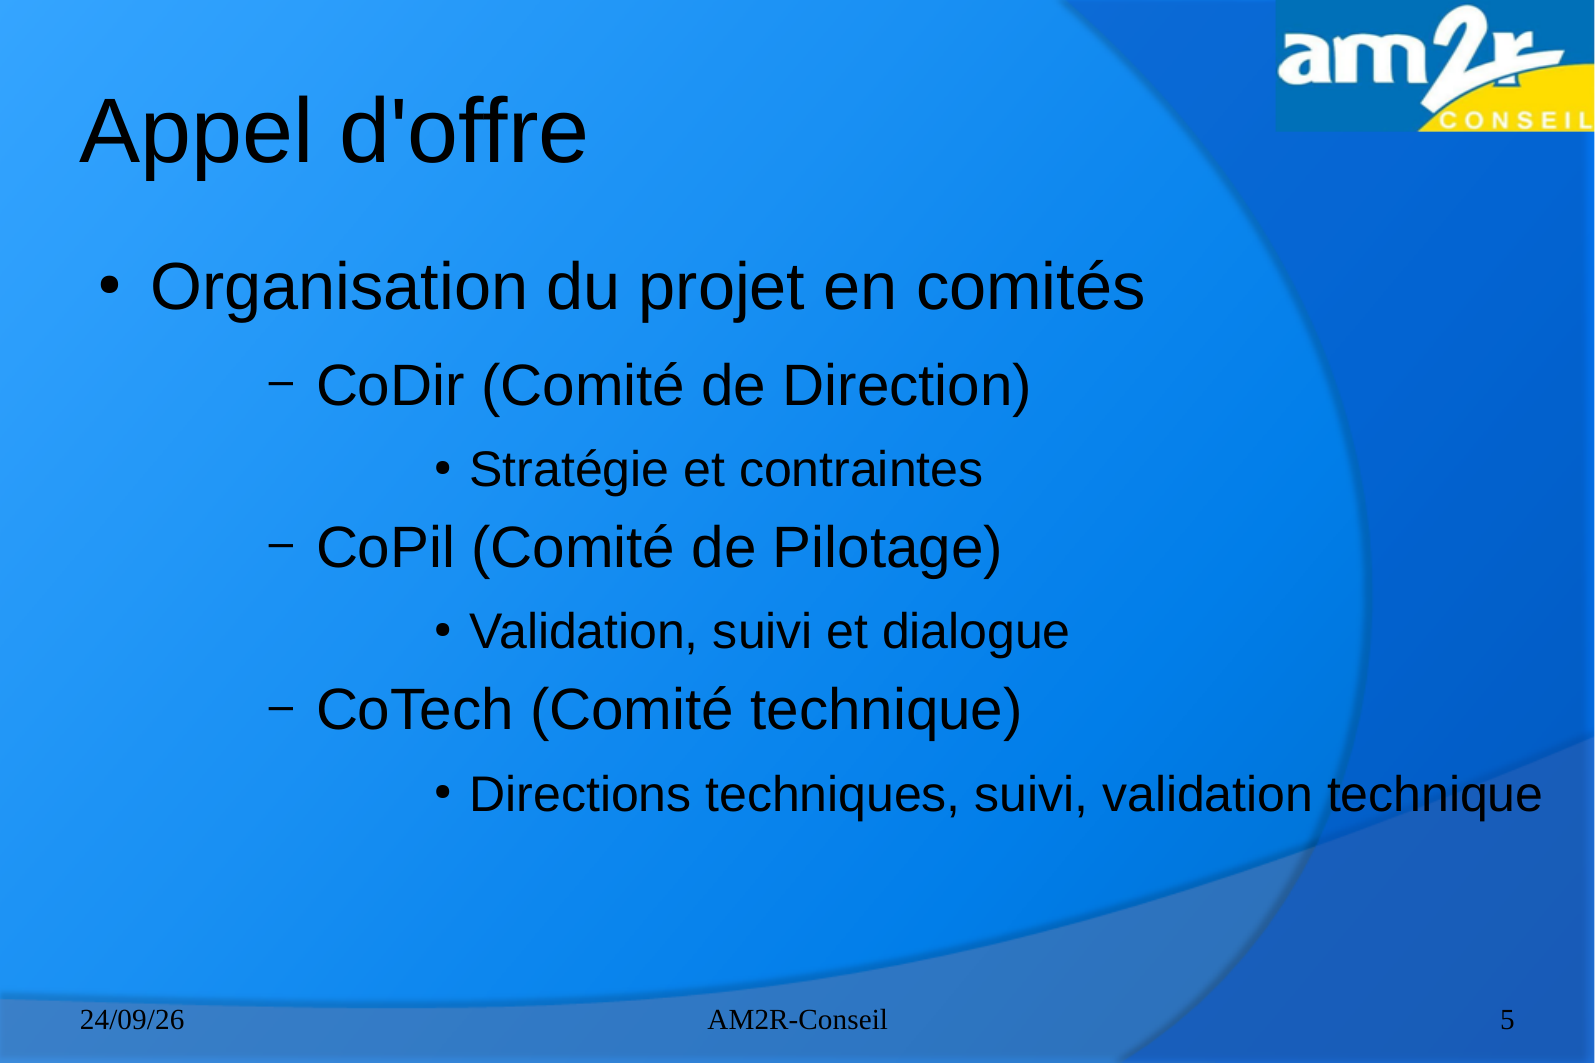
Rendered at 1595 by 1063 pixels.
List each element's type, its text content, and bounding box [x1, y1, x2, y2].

list Organisation du projet en comités CoDir (Comité de Direction) Stratégie et contraintes CoPil (Comité de Pilotage) Validation, suivi et dialogue CoTech (Comité technique) Directions techniques, suivi, validation technique [79, 248, 1565, 960]
title Appel d'offre [79, 49, 1241, 213]
picture [0, 0, 1595, 1063]
